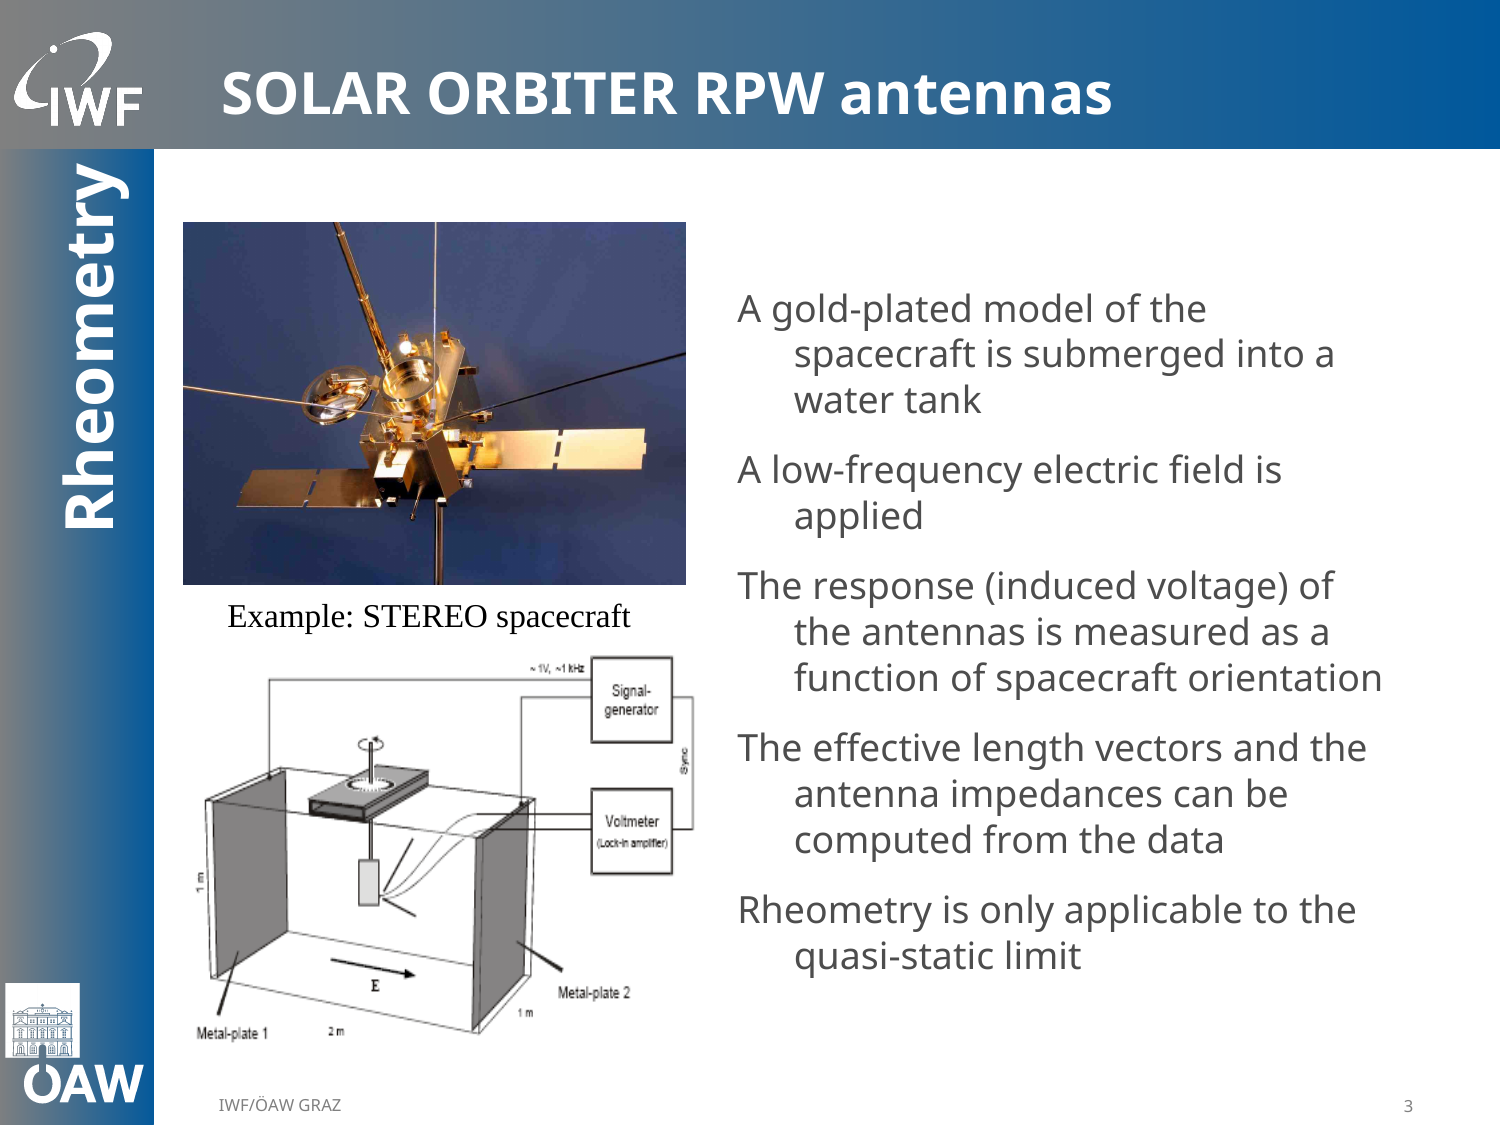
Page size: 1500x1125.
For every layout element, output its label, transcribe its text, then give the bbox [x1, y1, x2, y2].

picture [177, 649, 709, 1063]
picture [8, 32, 154, 132]
list A gold-plated model of the spacecraft is submerged into a water tank A low-frequency electric field is applied The response (induced voltage) of the antennas is measured as a function of spacecraft orientation The effective length vectors and the antenna impedances can be computed from the data Rheometry is only applicable to the quasi-static limit [722, 277, 1406, 968]
picture [183, 222, 686, 585]
text_box Rheometry [29, 148, 154, 959]
text_box Example: STEREO spacecraft [212, 590, 656, 644]
picture [5, 983, 154, 1105]
title SOLAR ORBITER RPW antennas [206, 16, 1459, 176]
